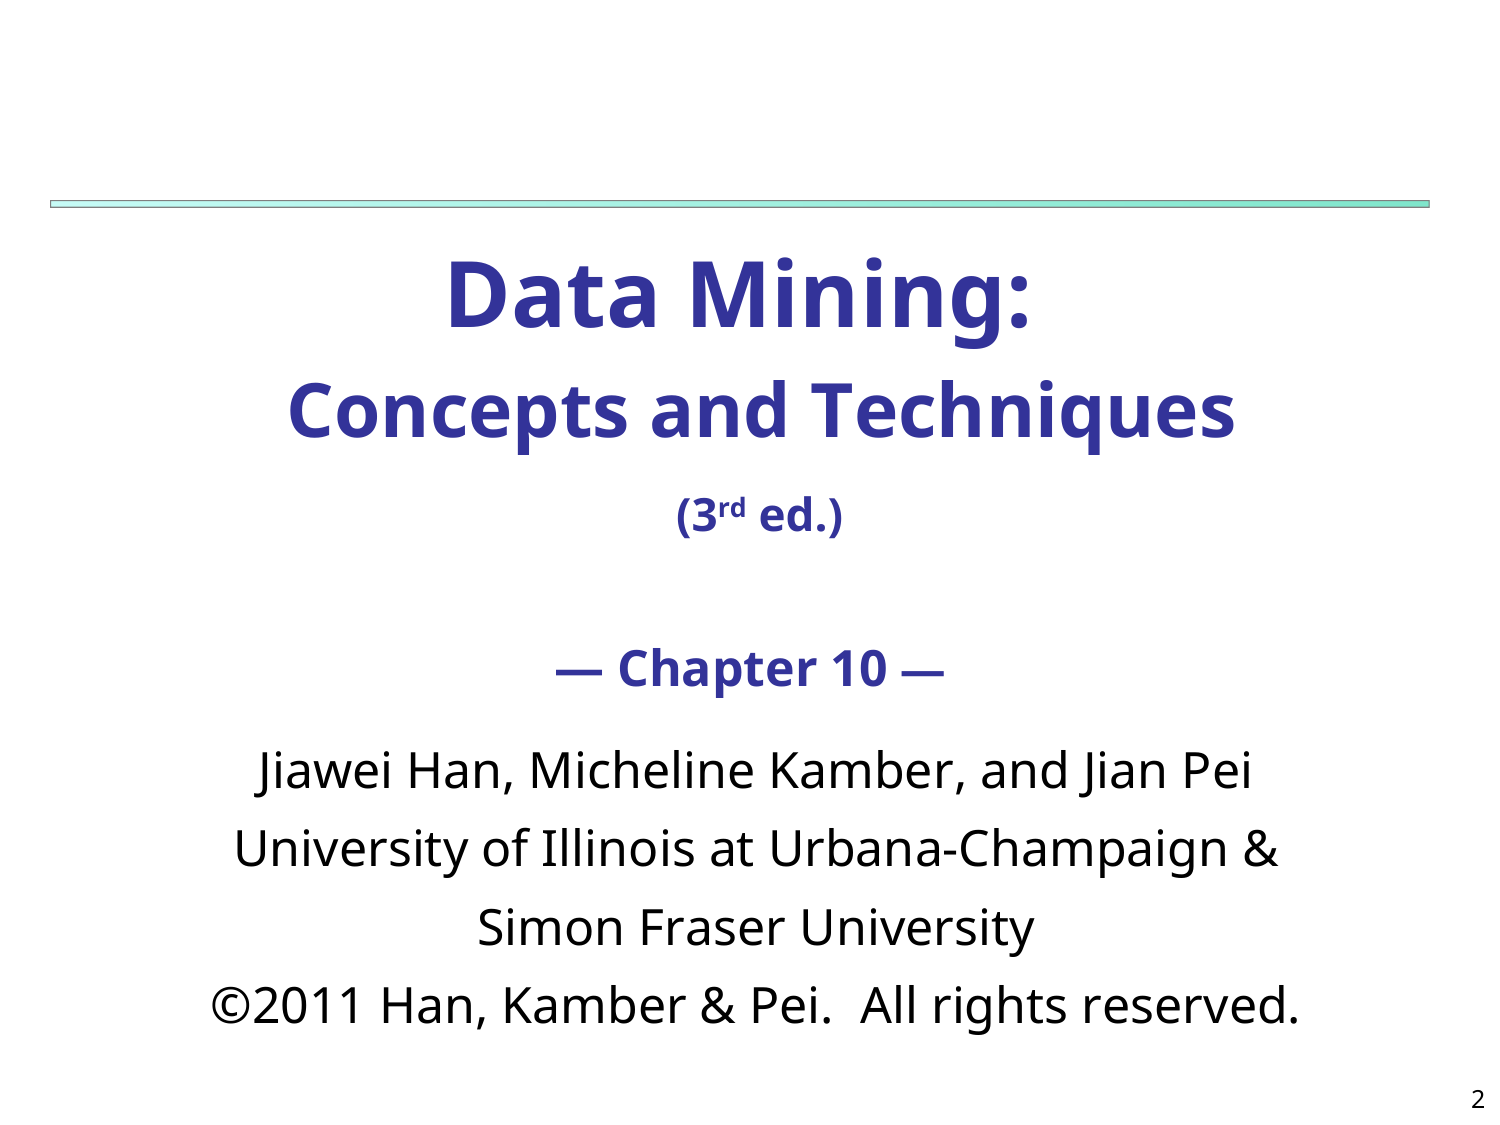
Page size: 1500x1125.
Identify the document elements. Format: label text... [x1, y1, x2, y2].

list Jiawei Han, Micheline Kamber, and Jian Pei University of Illinois at Urbana-Champaign & Simon Fraser University ©2011 Han, Kamber & Pei. All rights reserved. [50, 724, 1463, 1042]
text_box 18 [1187, 1050, 1500, 1125]
title Data Mining: Concepts and Techniques (3rd ed.) — Chapter 10 — [24, 66, 1476, 704]
